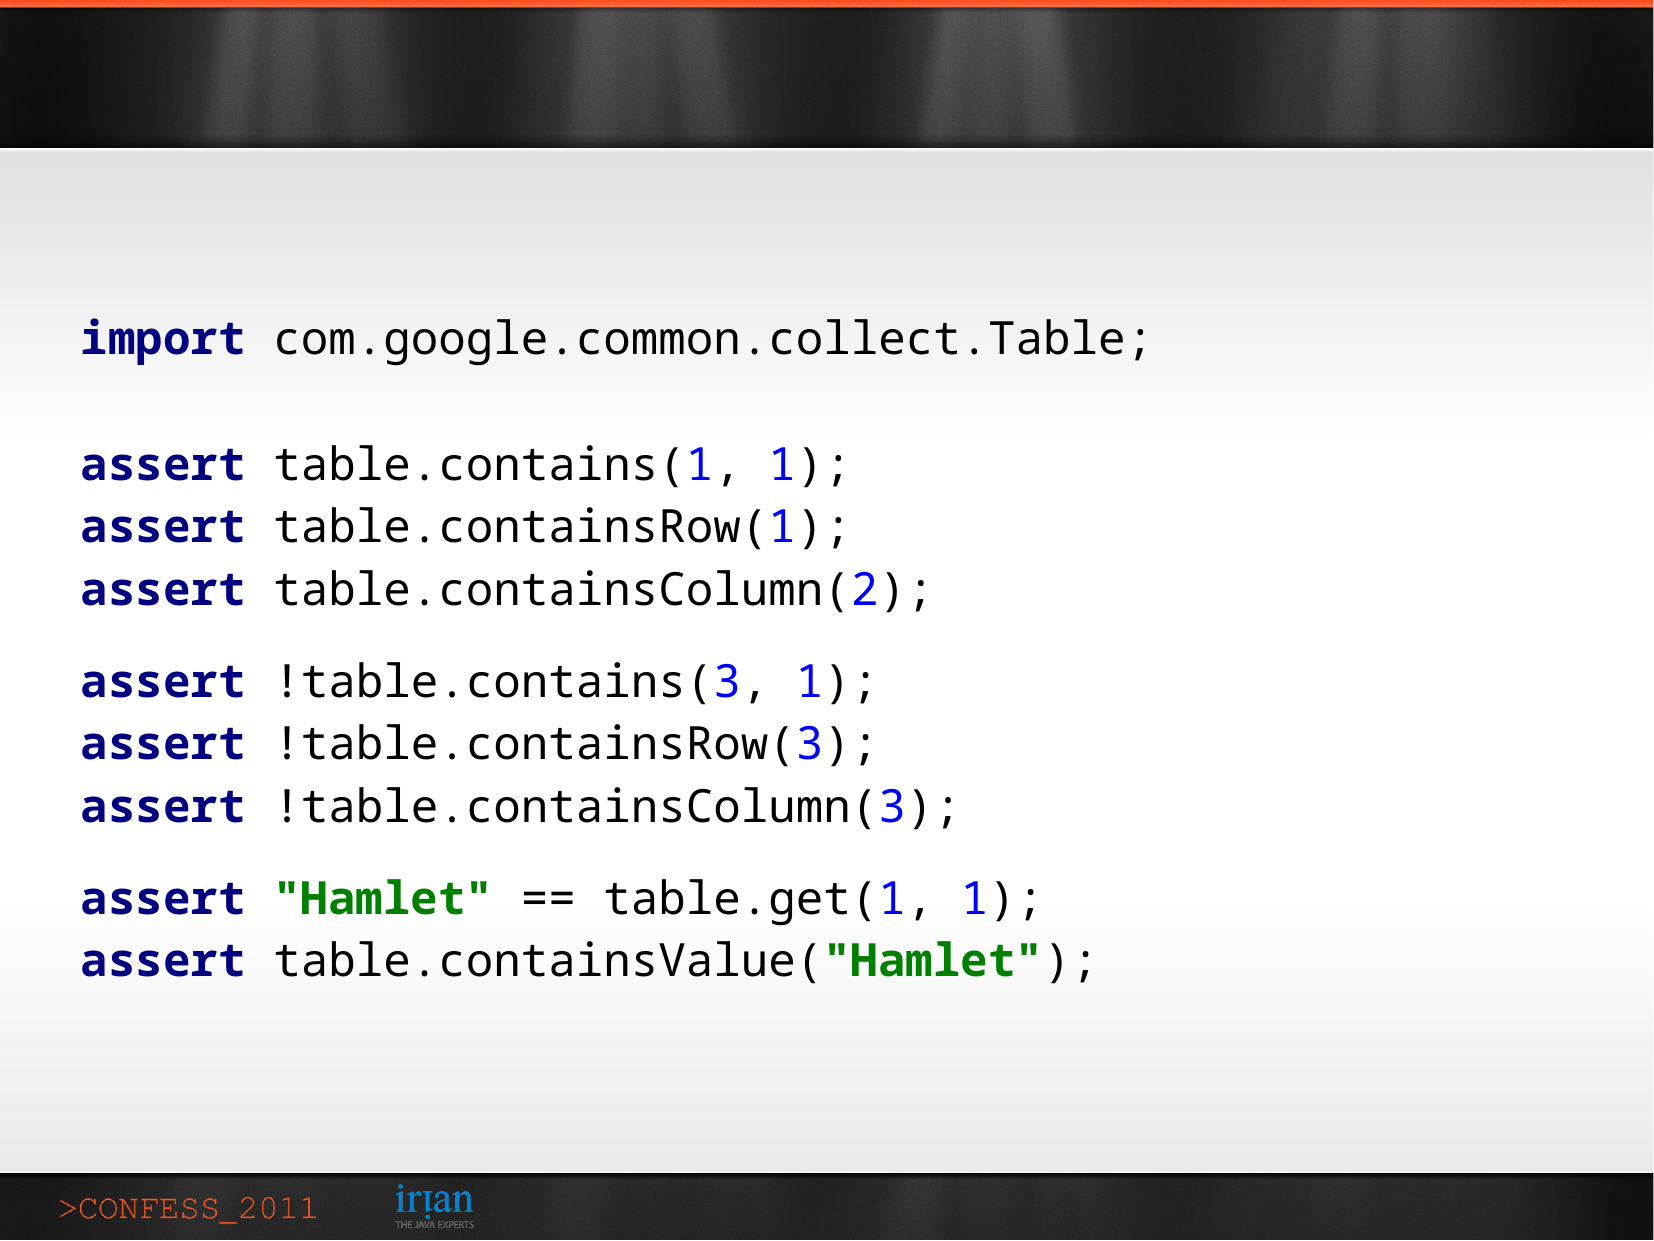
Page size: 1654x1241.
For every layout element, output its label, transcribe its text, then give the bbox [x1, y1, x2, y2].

subtitle import com.google.common.collect.Table; assert table.contains(1, 1); assert table.containsRow(1); assert table.containsColumn(2); assert !table.contains(3, 1); assert !table.containsRow(3); assert !table.containsColumn(3); assert "Hamlet" == table.get(1, 1); assert table.containsValue("Hamlet"); [80, 305, 1654, 1125]
picture [0, 0, 1654, 1240]
